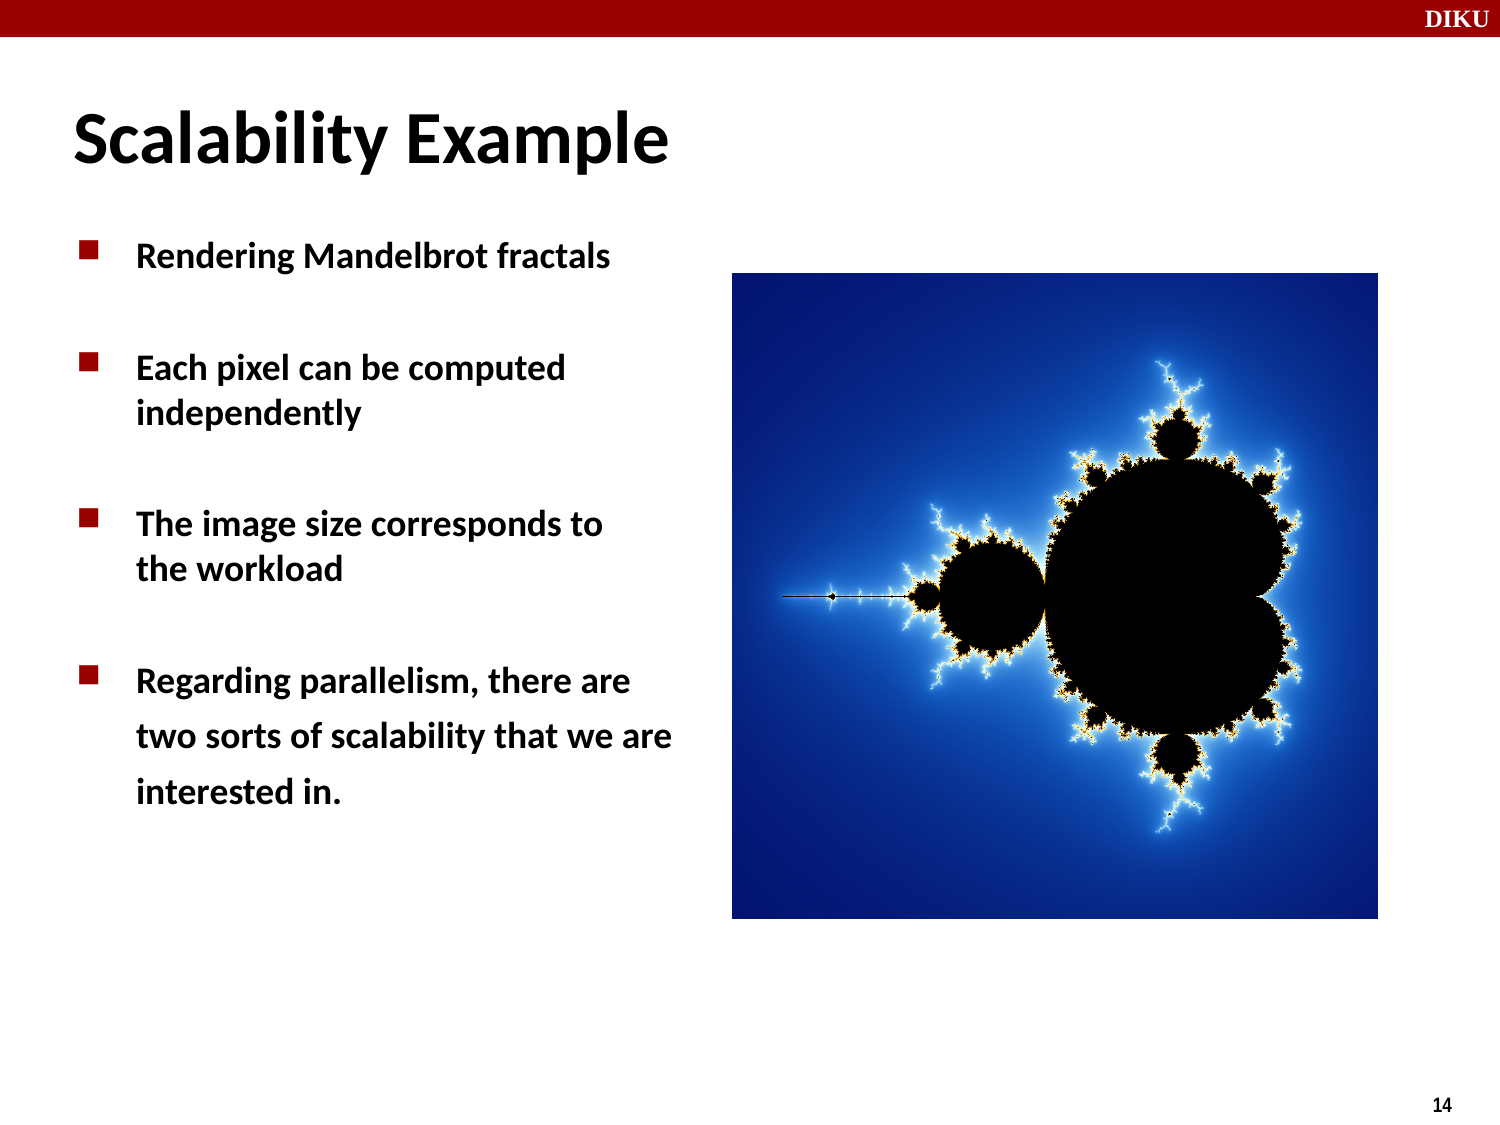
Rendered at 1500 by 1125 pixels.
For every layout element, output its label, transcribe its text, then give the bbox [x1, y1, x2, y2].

picture [732, 273, 1378, 919]
text_box Scalability Example [58, 71, 1304, 197]
text_box Rendering Mandelbrot fractals Each pixel can be computed independently The image size corresponds to the workload Regarding parallelism, there are two sorts of scalability that we are interested in. [65, 223, 1361, 1039]
